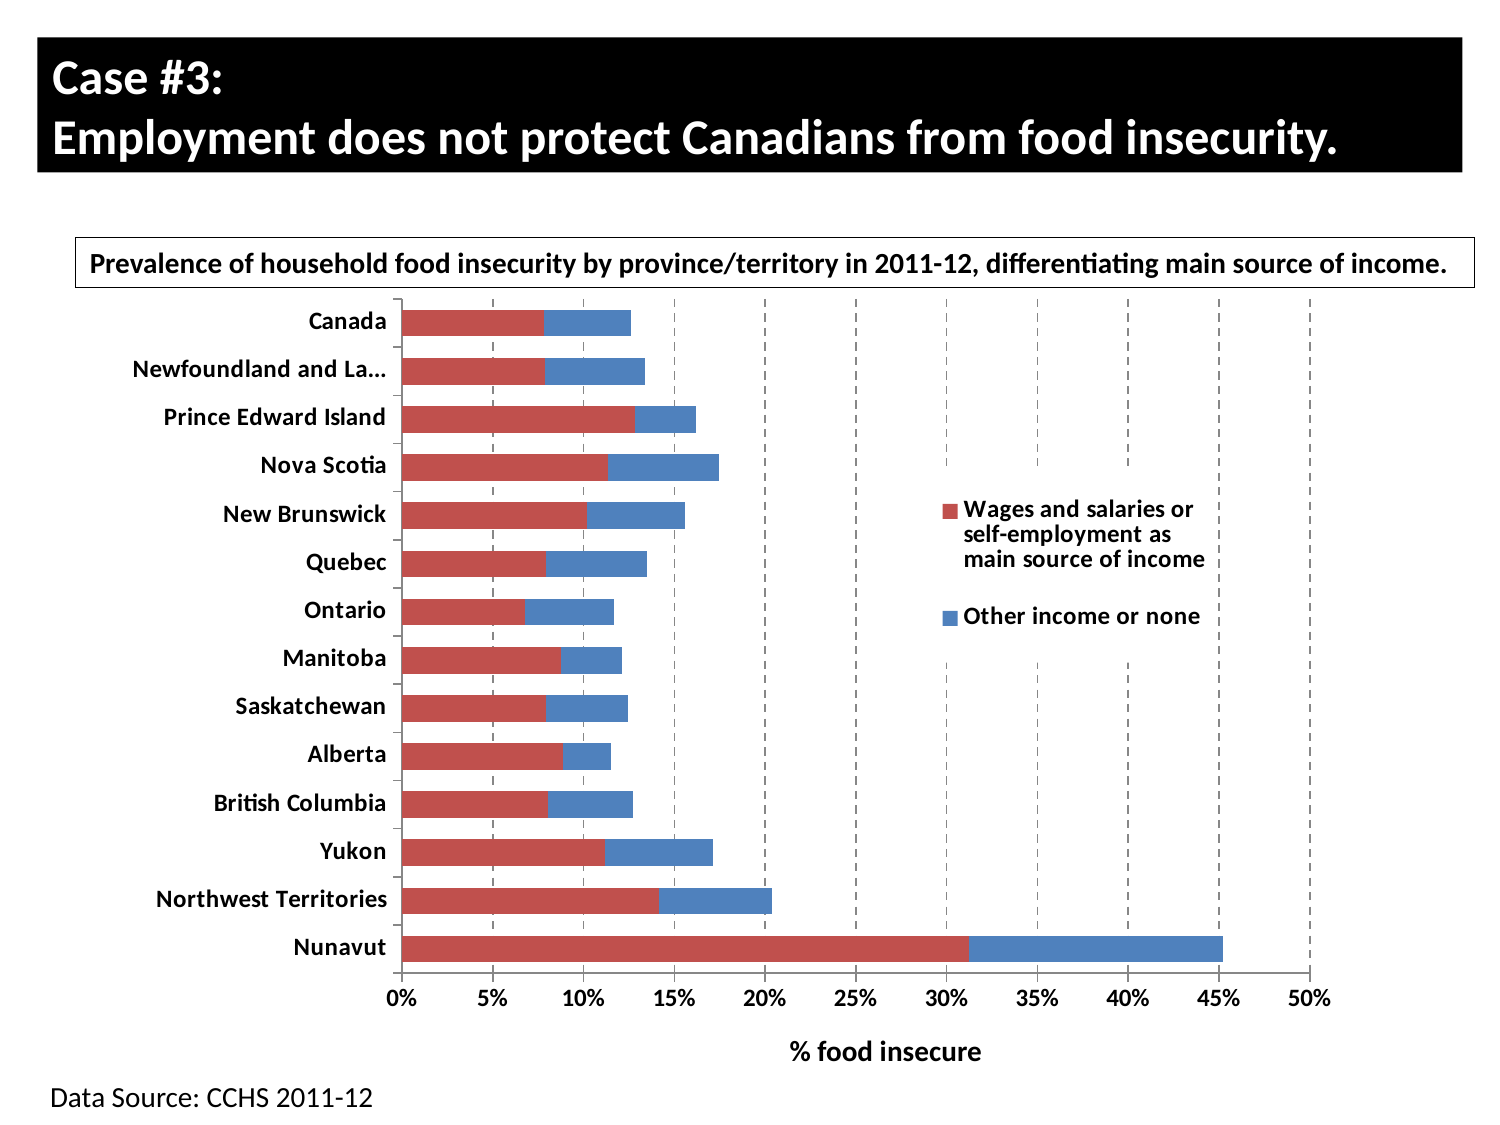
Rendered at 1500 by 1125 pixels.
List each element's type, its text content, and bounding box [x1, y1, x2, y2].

text_box Prevalence of household food insecurity by province/territory in 2011-12, differentiating main source of income. [75, 237, 1475, 288]
text_box Data Source: CCHS 2011-12 [35, 1070, 1500, 1121]
text_box % food insecure [774, 1024, 1088, 1075]
text_box Case #3: Employment does not protect Canadians from food insecurity. [37, 37, 1463, 173]
chart [125, 288, 1350, 1036]
